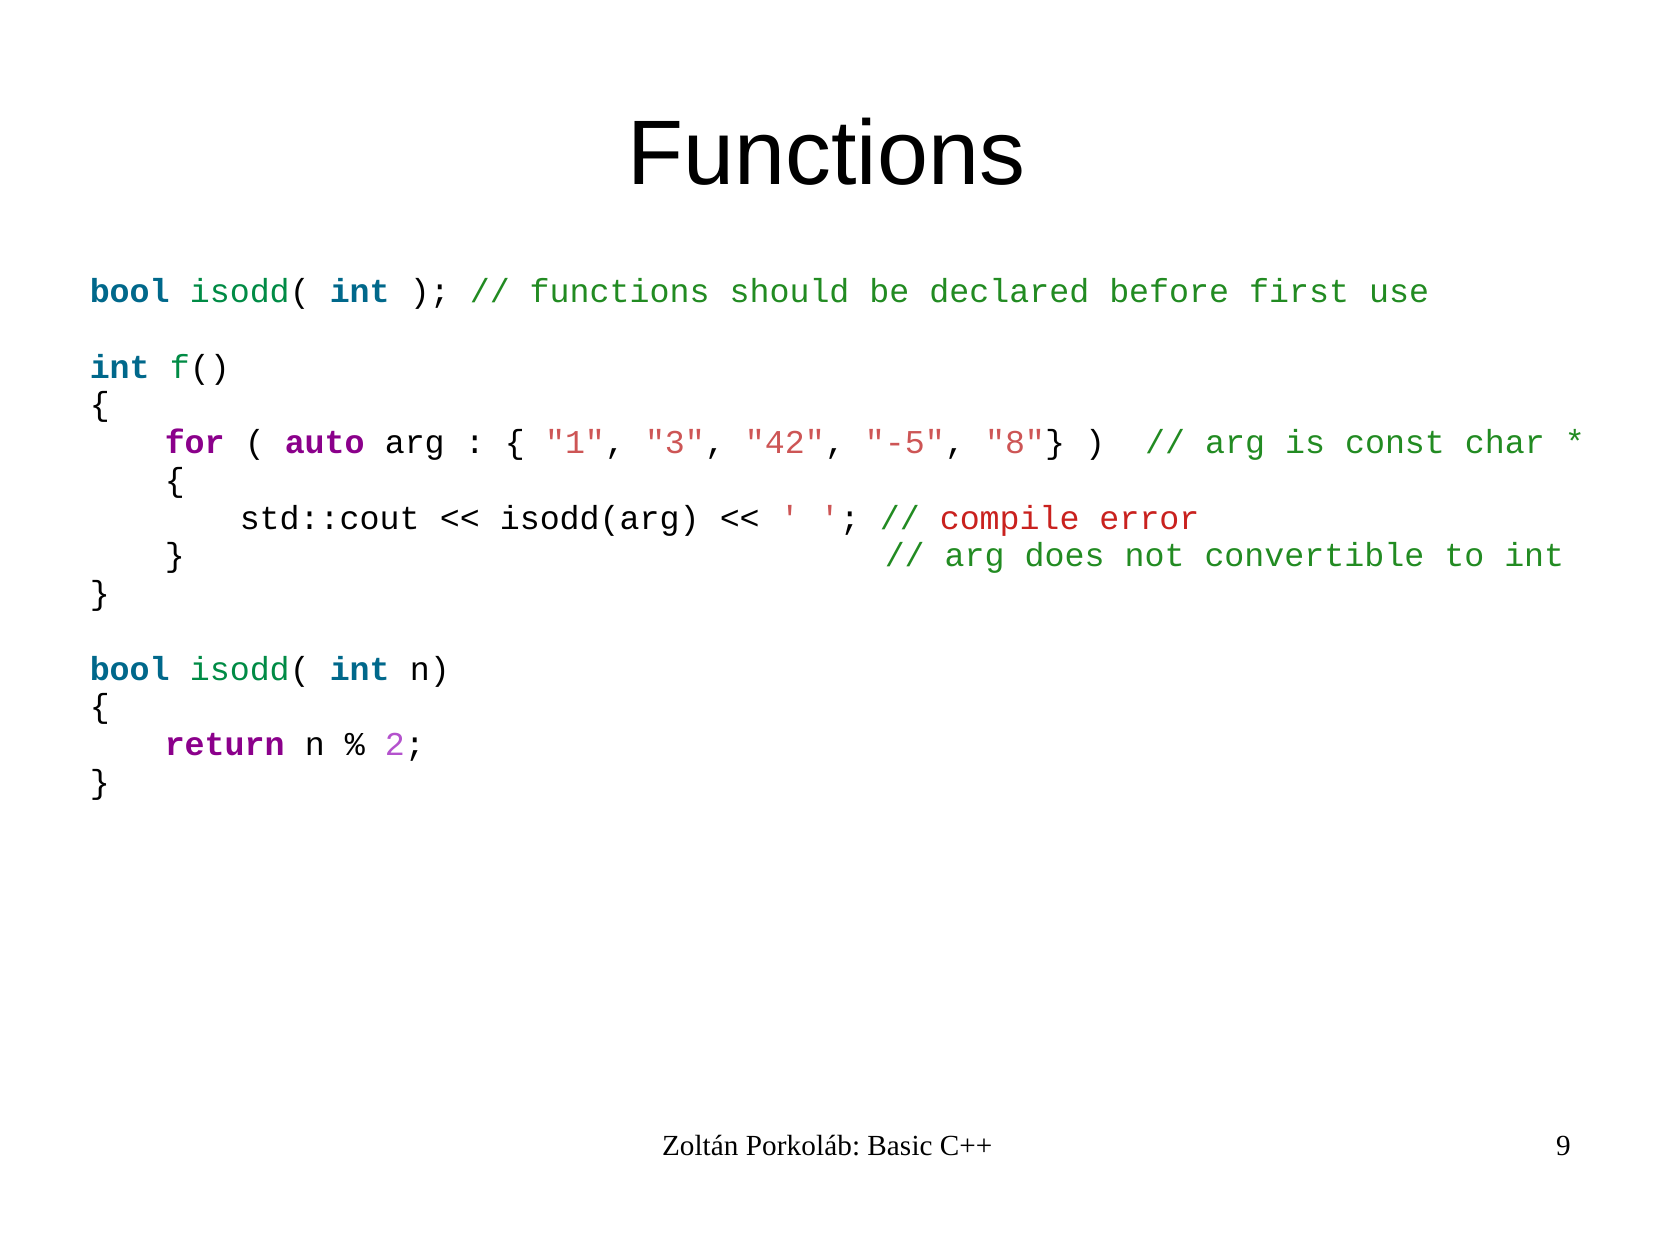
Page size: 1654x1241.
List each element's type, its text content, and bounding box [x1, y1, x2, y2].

title Functions [82, 49, 1571, 257]
text_box bool isodd( int ); // functions should be declared before first use int f() { for ( auto arg : { "1", "3", "42", "-5", "8"} ) // arg is const char * { std::cout << isodd(arg) << ' '; // compile error } // arg does not convertible to int } bool isodd( int n) { return n % 2; } [75, 225, 1654, 976]
